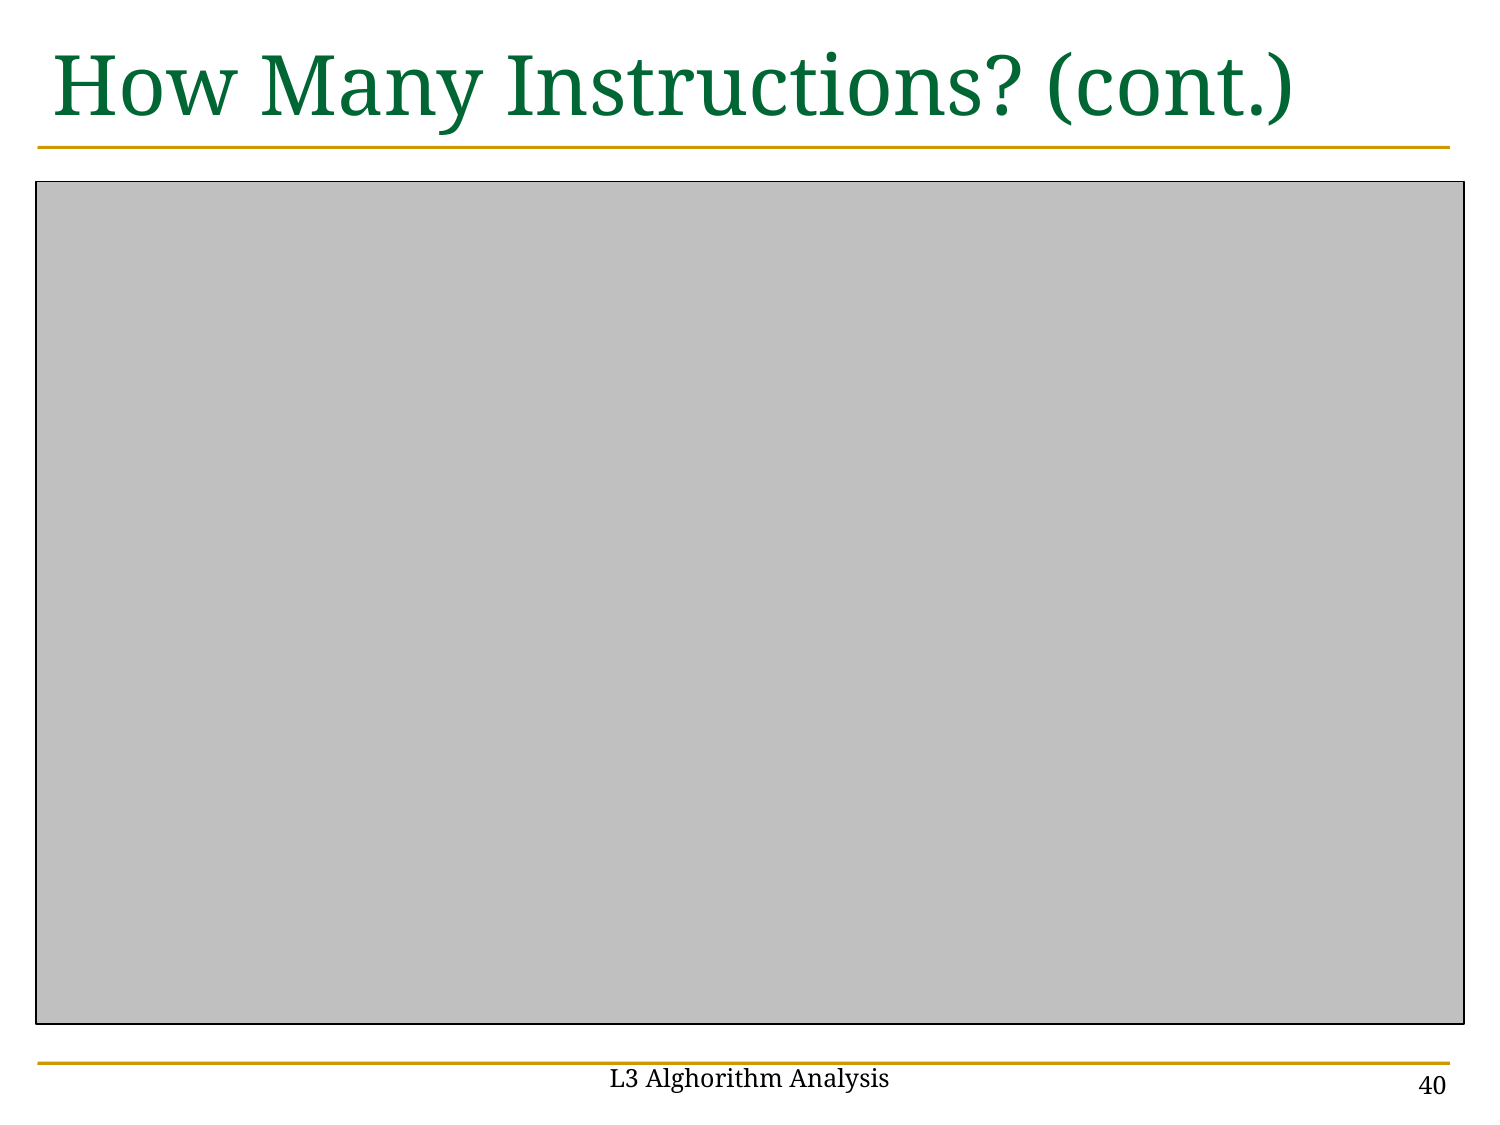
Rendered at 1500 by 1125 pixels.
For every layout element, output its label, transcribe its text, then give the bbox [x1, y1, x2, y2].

slide_number <number> [1111, 1036, 1462, 1112]
footer L3 Alghorithm Analysis [512, 1025, 988, 1100]
text_box [36, 181, 1464, 1024]
title How Many Instructions? (cont.) [37, 24, 1450, 181]
